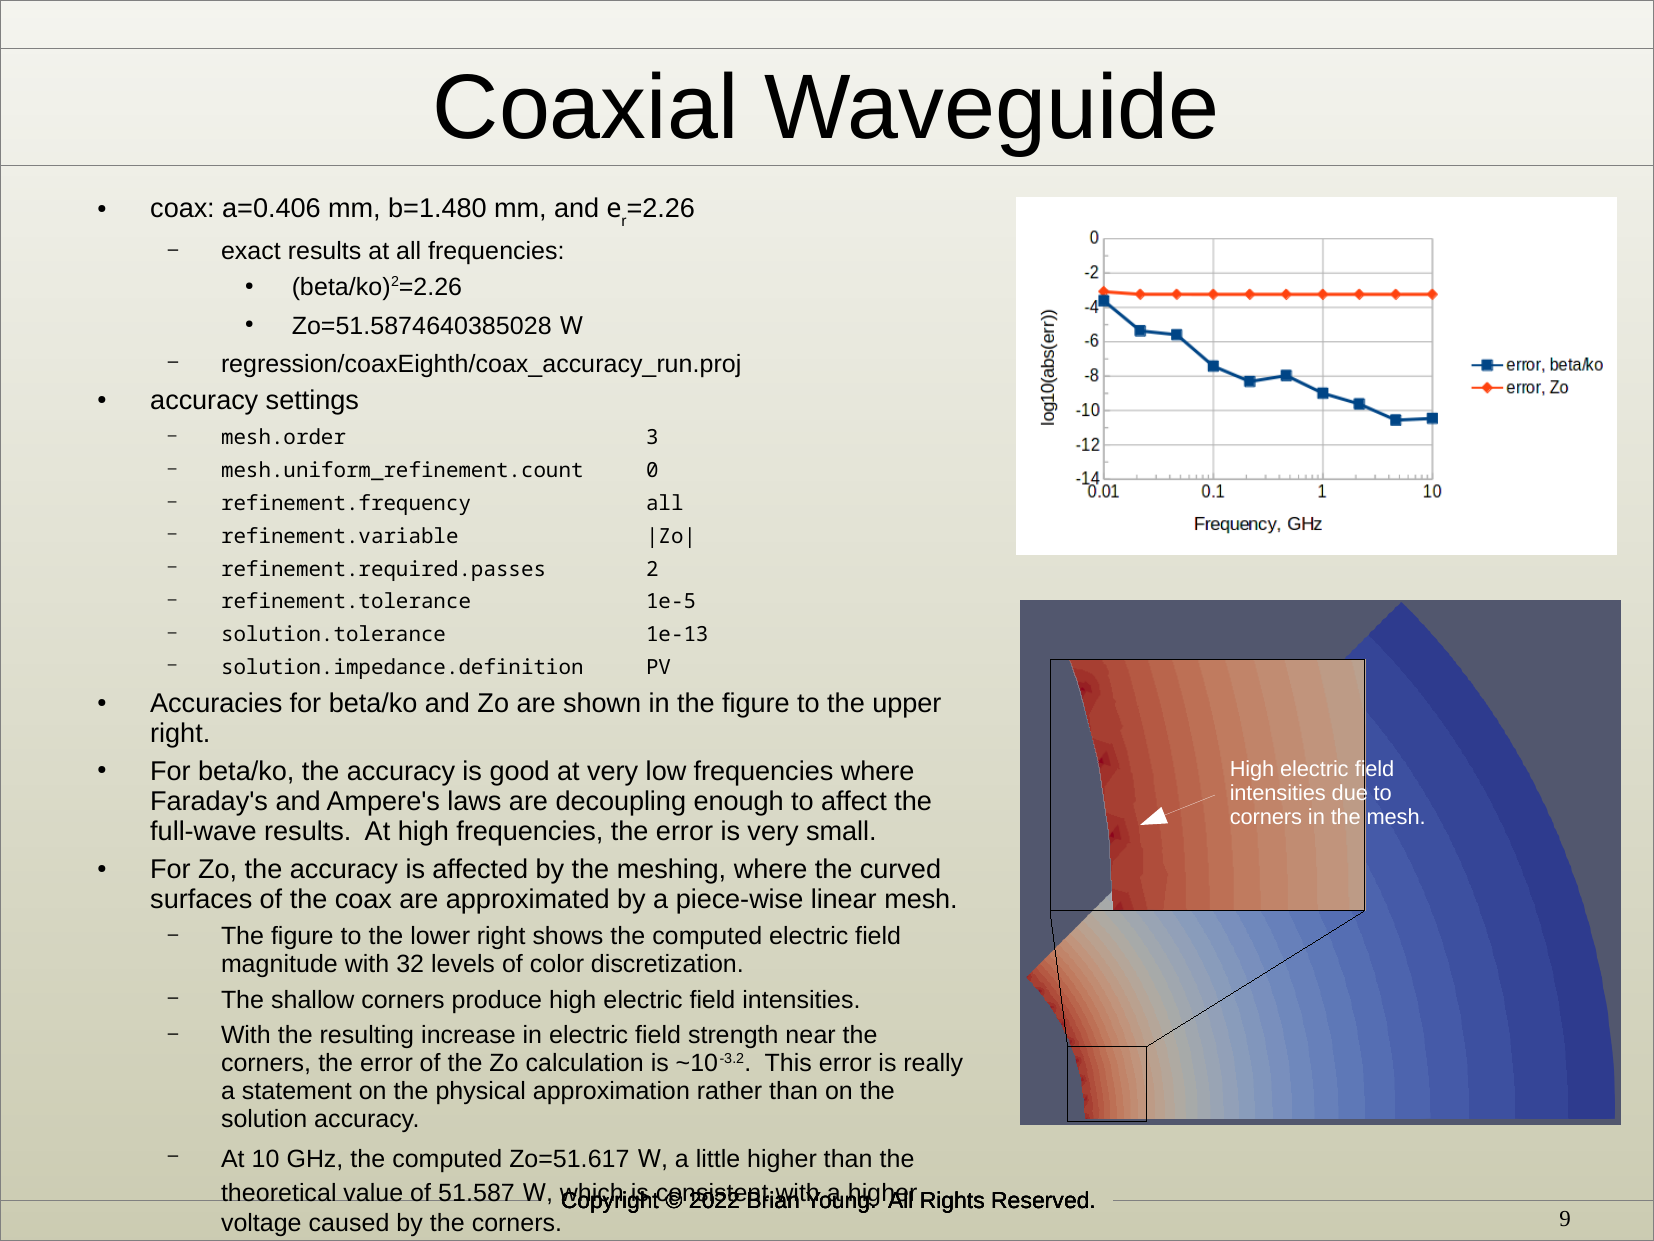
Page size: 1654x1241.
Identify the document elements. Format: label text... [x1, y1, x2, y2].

title Coaxial Waveguide [82, 49, 1571, 166]
picture [1020, 600, 1621, 1125]
picture [1016, 197, 1617, 556]
list coax: a=0.406 mm, b=1.480 mm, and er=2.26 exact results at all frequencies: (beta/ko)2=2.26 Zo=51.5874640385028 W regression/coaxEighth/coax_accuracy_run.proj accuracy settings mesh.order 3 mesh.uniform_refinement.count 0 refinement.frequency all refinement.variable |Zo| refinement.required.passes 2 refinement.tolerance 1e-5 solution.tolerance 1e-13 solution.impedance.definition PV Accuracies for beta/ko and Zo are shown in the figure to the upper right. For beta/ko, the accuracy is good at very low frequencies where Faraday's and Ampere's laws are decoupling enough to affect the full-wave results. At high frequencies, the error is very small. For Zo, the accuracy is affected by the meshing, where the curved surfaces of the coax are approximated by a piece-wise linear mesh. The figure to the lower right shows the computed electric field magnitude with 32 levels of color discretization. The shallow corners produce high electric field intensities. With the resulting increase in electric field strength near the corners, the error of the Zo calculation is ~10-3.2. This error is really a statement on the physical approximation rather than on the solution accuracy. At 10 GHz, the computed Zo=51.617 W, a little higher than the theoretical value of 51.587 W, which is consistent with a higher voltage caused by the corners. [79, 188, 972, 1186]
text_box High electric field intensities due to corners in the mesh. [1215, 748, 1456, 846]
